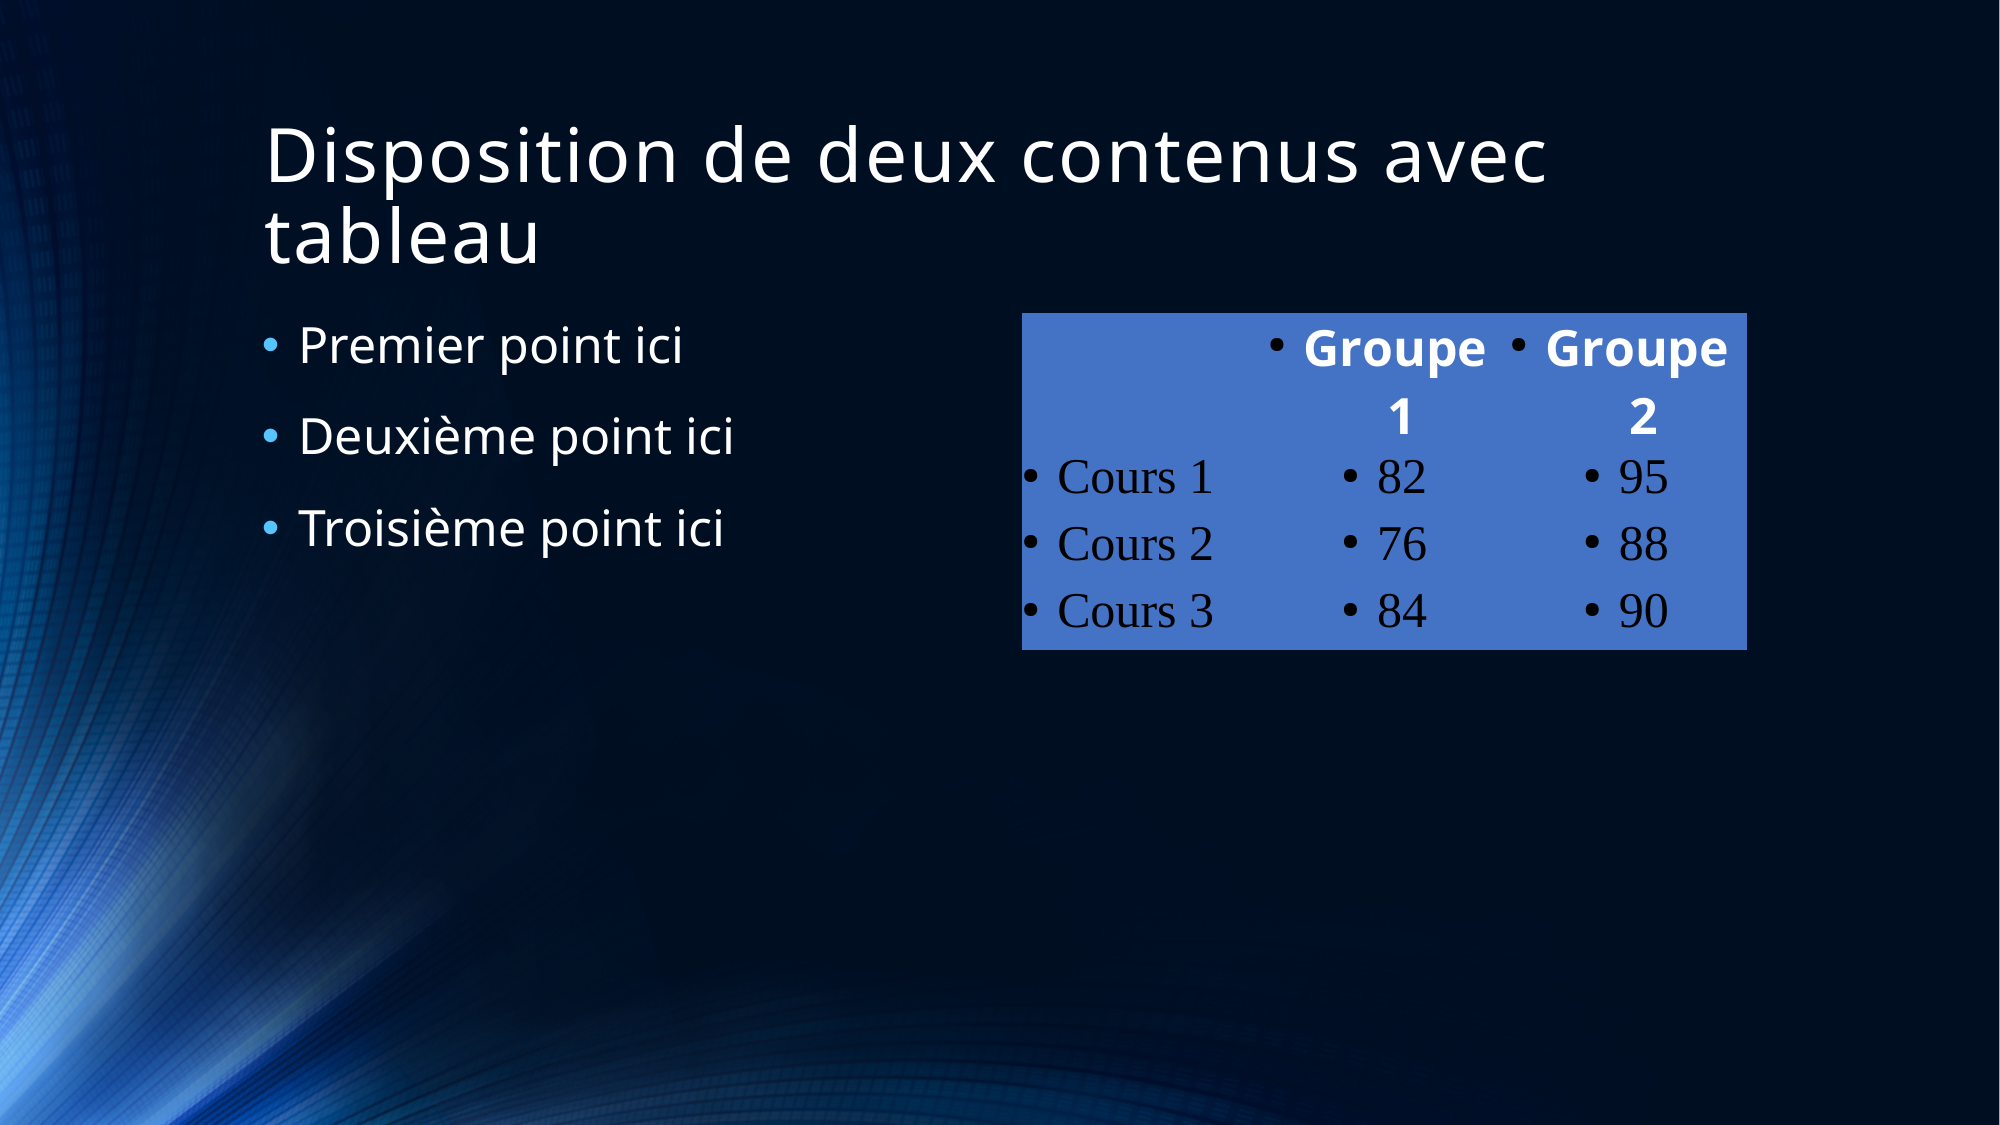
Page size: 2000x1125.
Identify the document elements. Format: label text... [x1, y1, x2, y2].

table_cell 95 [1505, 449, 1747, 516]
table_header [1022, 313, 1264, 449]
table_header Groupe 2 [1505, 313, 1747, 449]
table_cell 84 [1264, 583, 1505, 650]
table_cell 76 [1264, 516, 1505, 583]
table_cell 88 [1505, 516, 1747, 583]
title Disposition de deux contenus avec tableau [249, 62, 1750, 288]
table_cell 82 [1264, 449, 1505, 516]
table_cell Cours 1 [1022, 449, 1264, 516]
table_cell Cours 2 [1022, 516, 1264, 583]
table_header Groupe 1 [1264, 313, 1505, 449]
table_cell Cours 3 [1022, 583, 1264, 650]
table_cell 90 [1505, 583, 1747, 650]
list Premier point ici Deuxième point ici Troisième point ici [246, 312, 972, 988]
